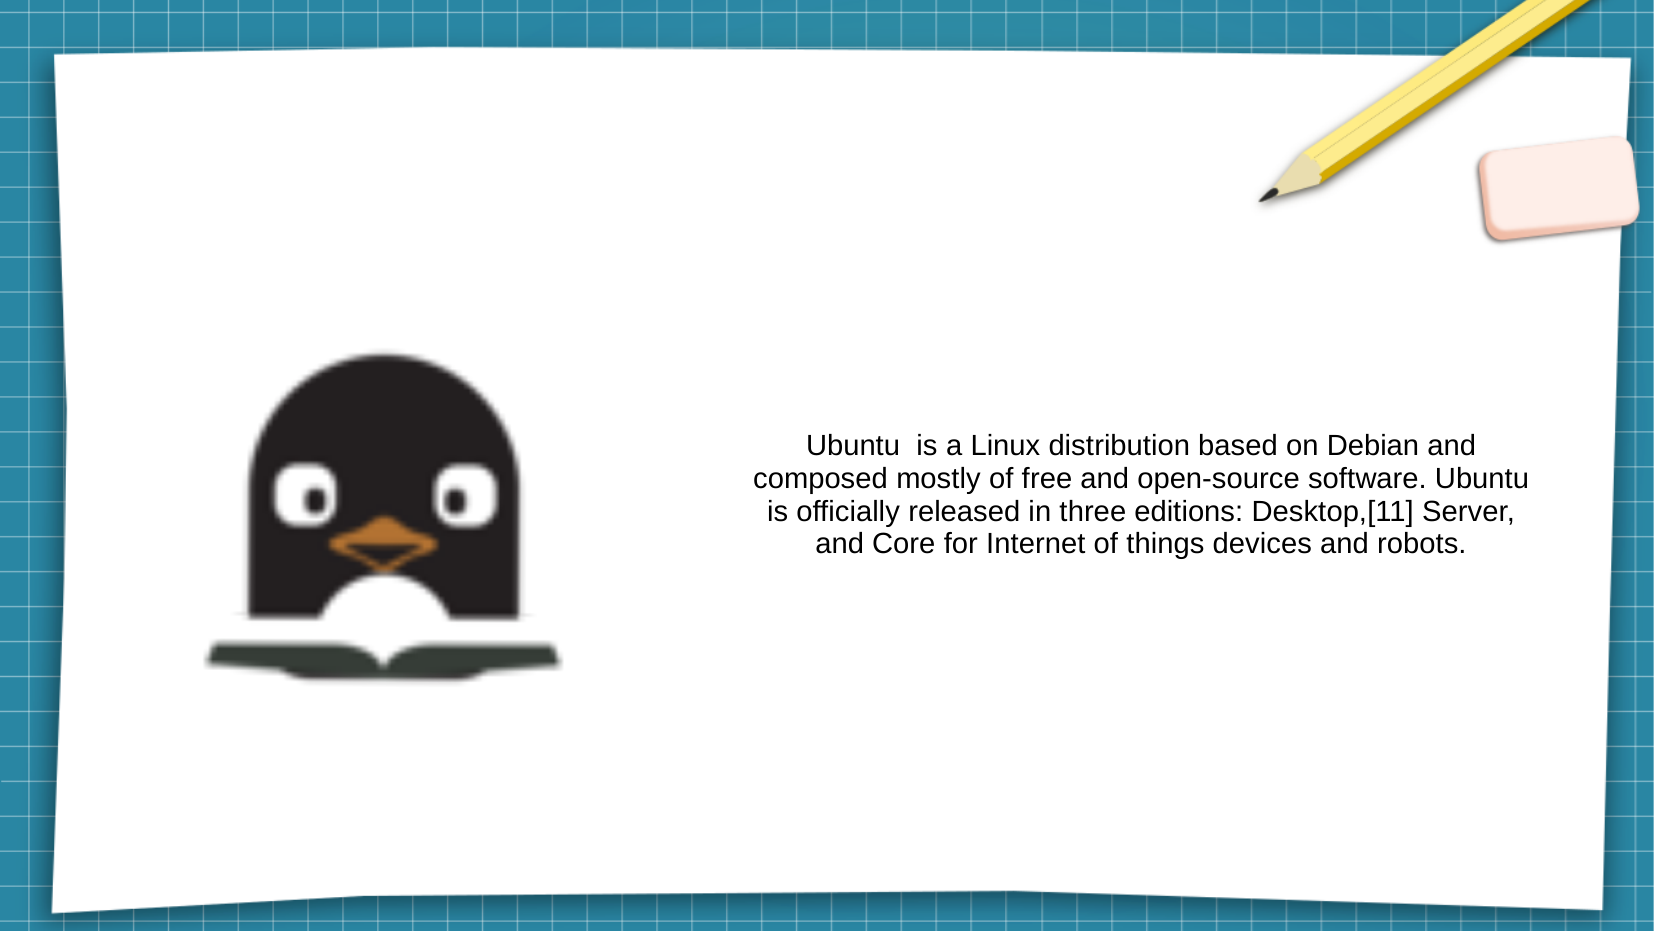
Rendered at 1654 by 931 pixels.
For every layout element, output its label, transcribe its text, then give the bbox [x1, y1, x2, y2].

subtitle Ubuntu is a Linux distribution based on Debian and composed mostly of free and open-source software. Ubuntu is officially released in three editions: Desktop,[11] Server, and Core for Internet of things devices and robots. [750, 225, 1534, 765]
picture [0, 0, 1654, 931]
